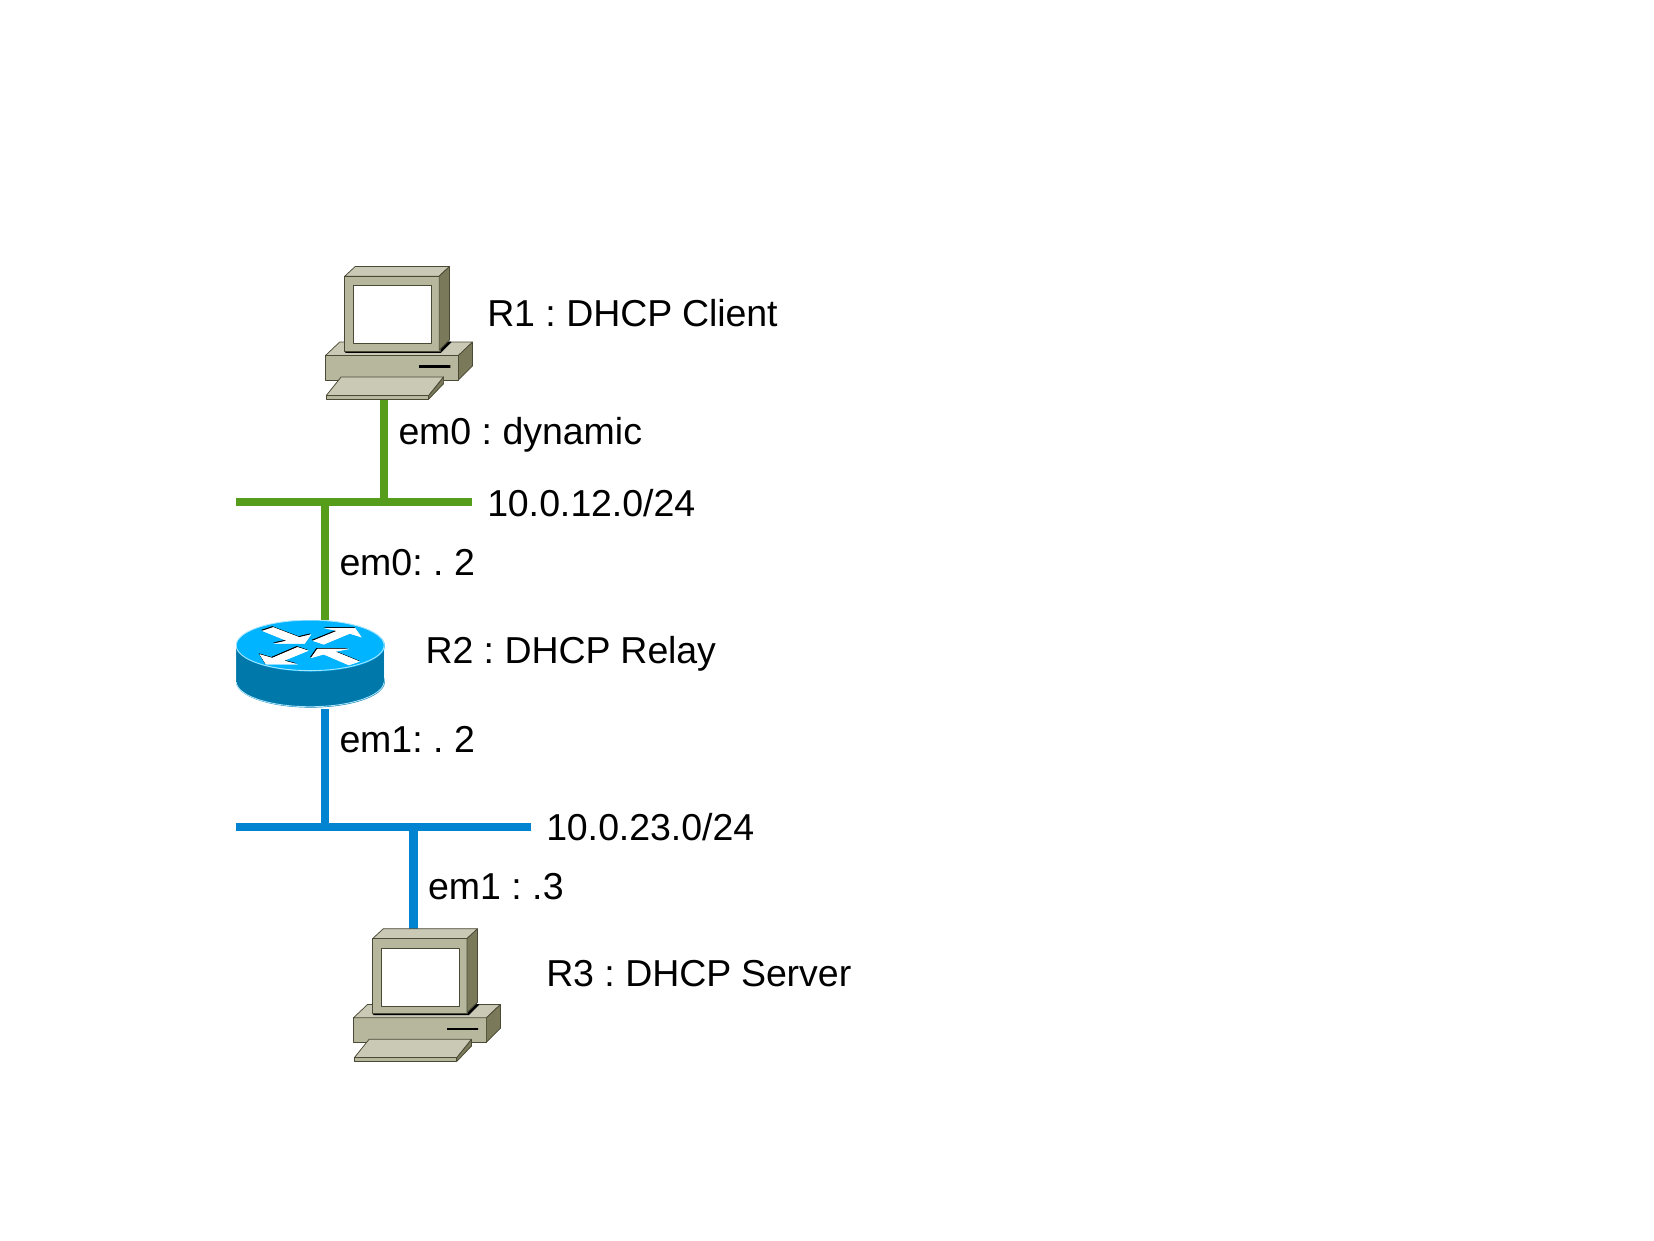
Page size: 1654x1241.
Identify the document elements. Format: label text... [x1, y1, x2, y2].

picture [312, 649, 357, 664]
text_box R2 : DHCP Relay [410, 622, 795, 680]
text_box em0 : dynamic [388, 402, 886, 460]
picture [325, 620, 385, 650]
text_box 10.0.12.0/24 [472, 474, 798, 532]
picture [236, 683, 385, 708]
text_box 10.0.23.0/24 [531, 799, 827, 857]
picture [314, 628, 359, 644]
text_box R1 : DHCP Client [475, 284, 827, 342]
text_box em1 : .3 [413, 858, 591, 916]
picture [264, 628, 309, 643]
picture [352, 928, 502, 1063]
picture [324, 265, 475, 401]
text_box em0: . 2 [324, 533, 502, 591]
text_box R3 : DHCP Server [531, 944, 916, 1002]
text_box em1: . 2 [324, 710, 502, 768]
picture [236, 620, 295, 642]
picture [262, 648, 306, 666]
